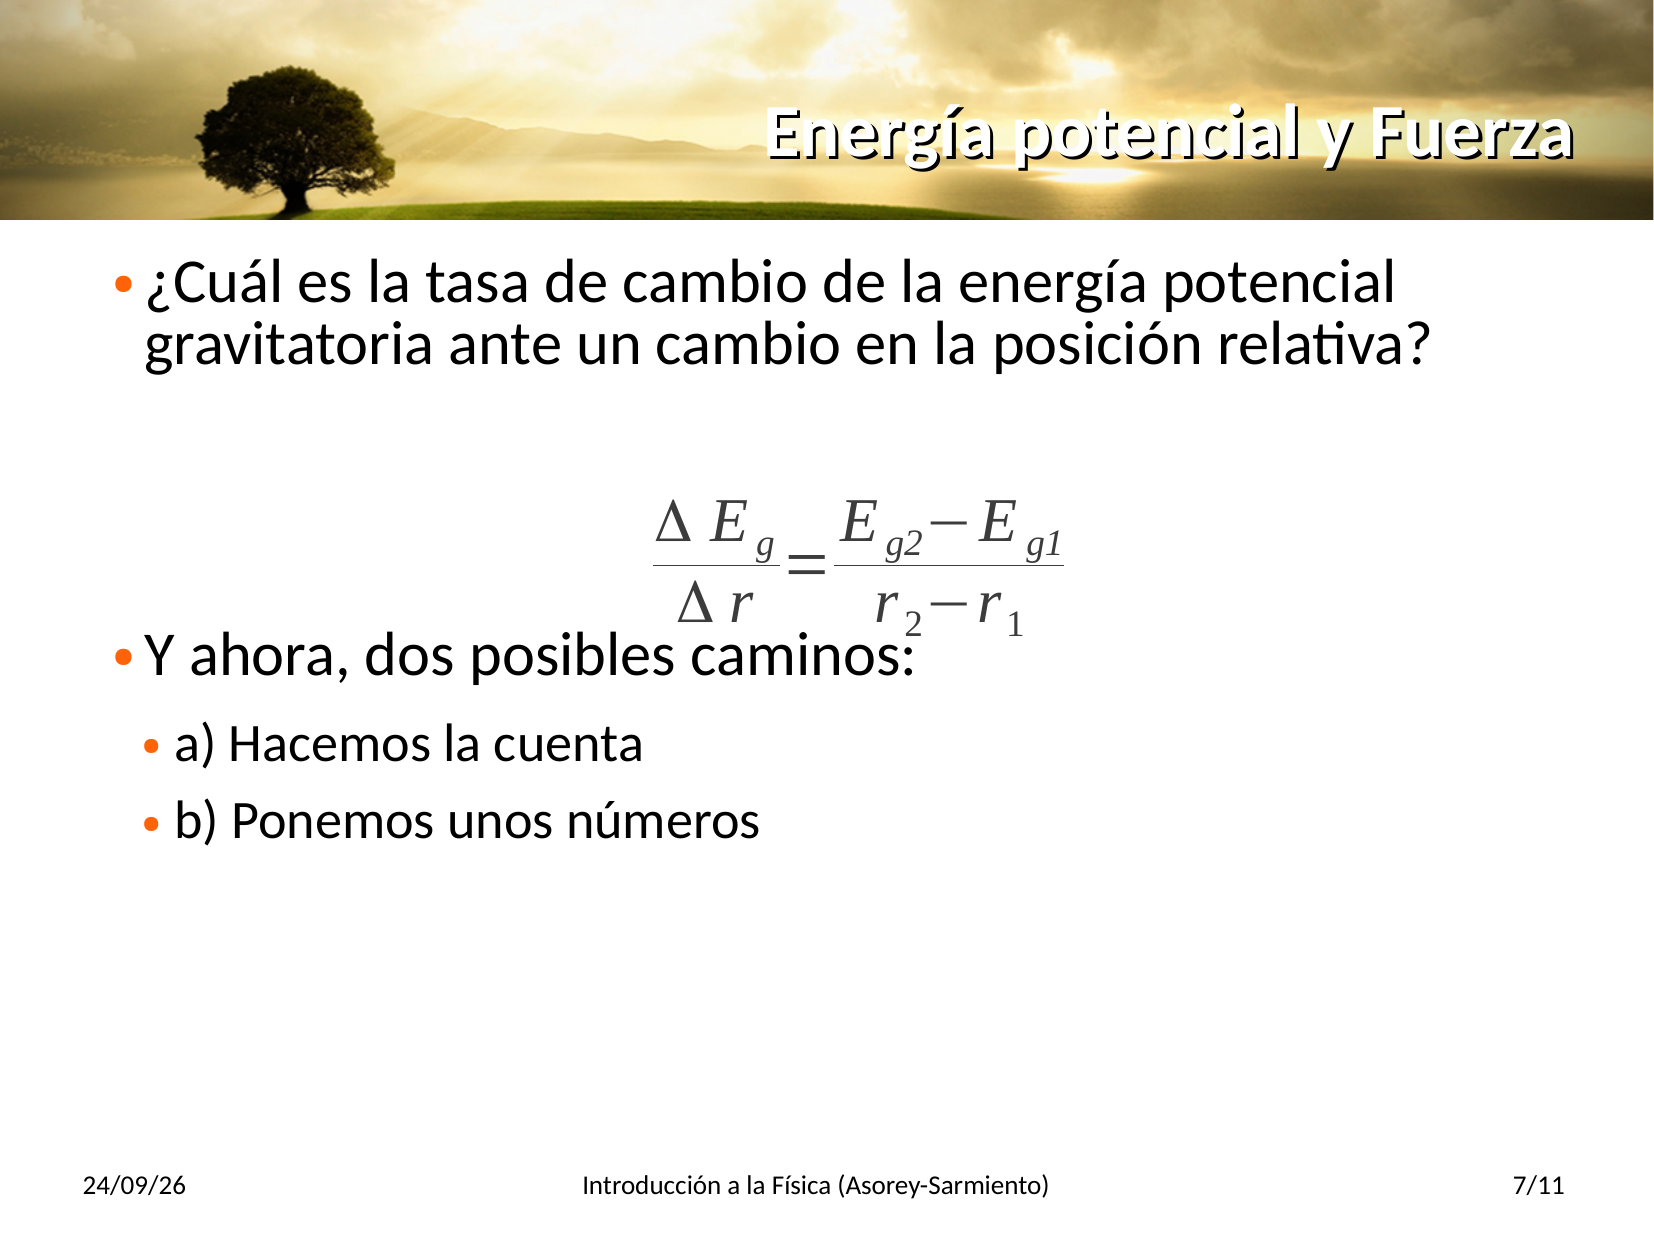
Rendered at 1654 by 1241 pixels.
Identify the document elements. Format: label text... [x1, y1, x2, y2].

list ¿Cuál es la tasa de cambio de la energía potencial gravitatoria ante un cambio en la posición relativa? Y ahora, dos posibles caminos: a) Hacemos la cuenta b) Ponemos unos números [82, 255, 1571, 1074]
chart [645, 485, 1072, 646]
title Energía potencial y Fuerza [86, 49, 1576, 226]
picture [0, 0, 1654, 220]
